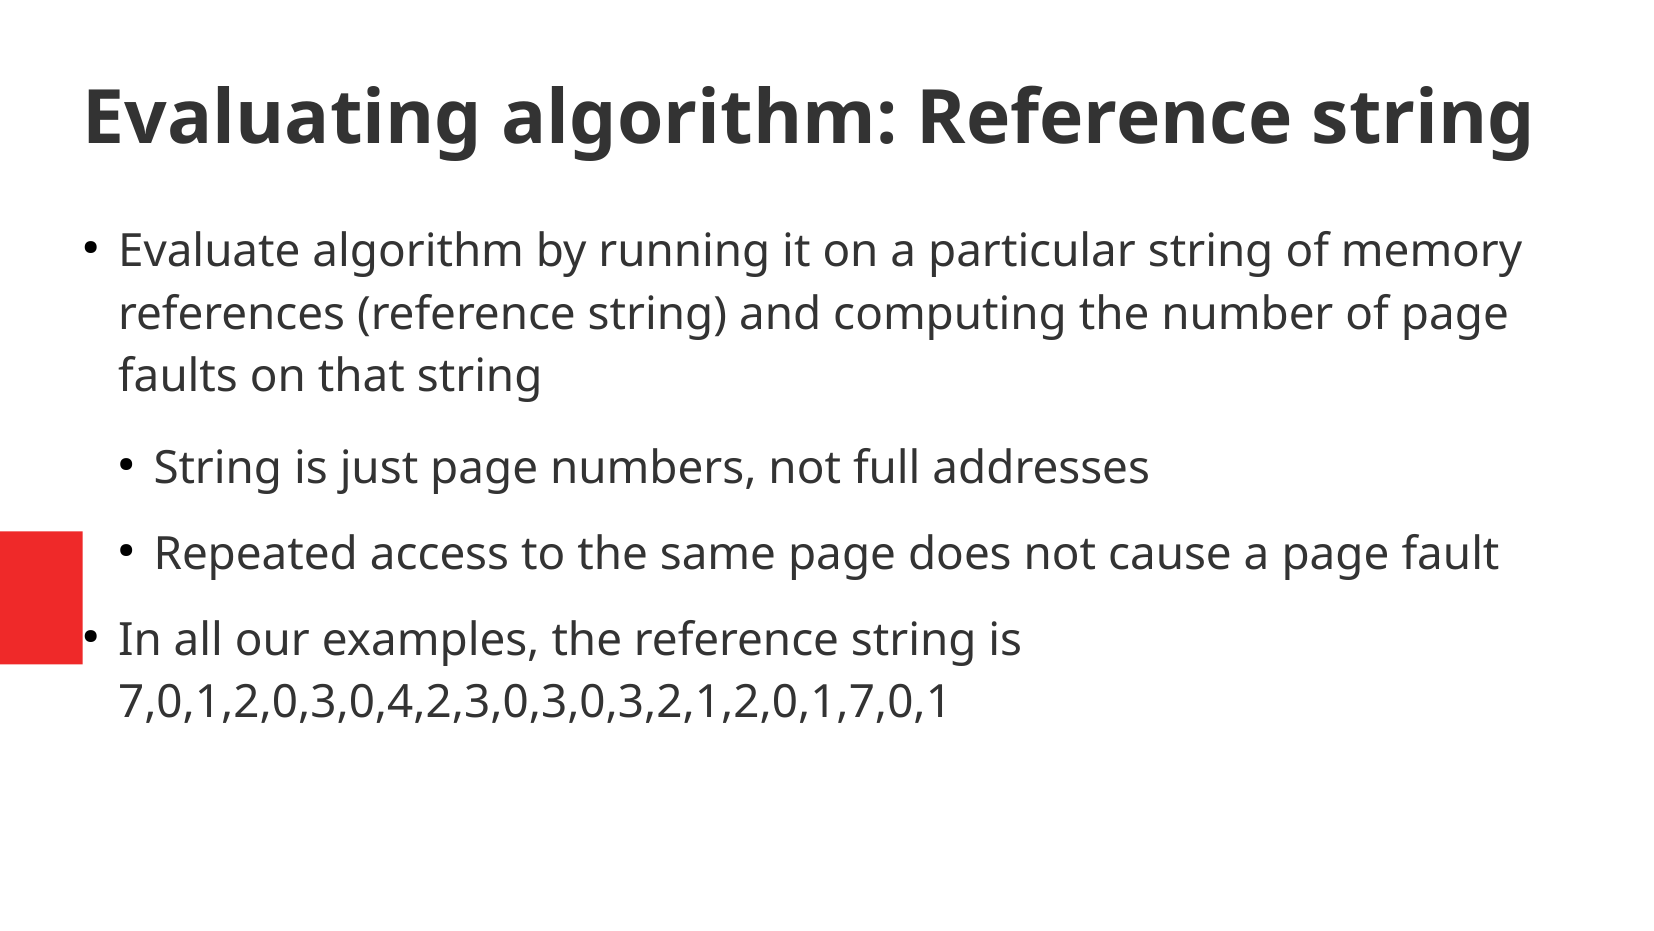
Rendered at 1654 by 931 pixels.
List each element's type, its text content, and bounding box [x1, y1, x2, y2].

title Evaluating algorithm: Reference string [82, 27, 1571, 203]
list Evaluate algorithm by running it on a particular string of memory references (reference string) and computing the number of page faults on that string String is just page numbers, not full addresses Repeated access to the same page does not cause a page fault In all our examples, the reference string is 7,0,1,2,0,3,0,4,2,3,0,3,0,3,2,1,2,0,1,7,0,1 [82, 217, 1595, 910]
